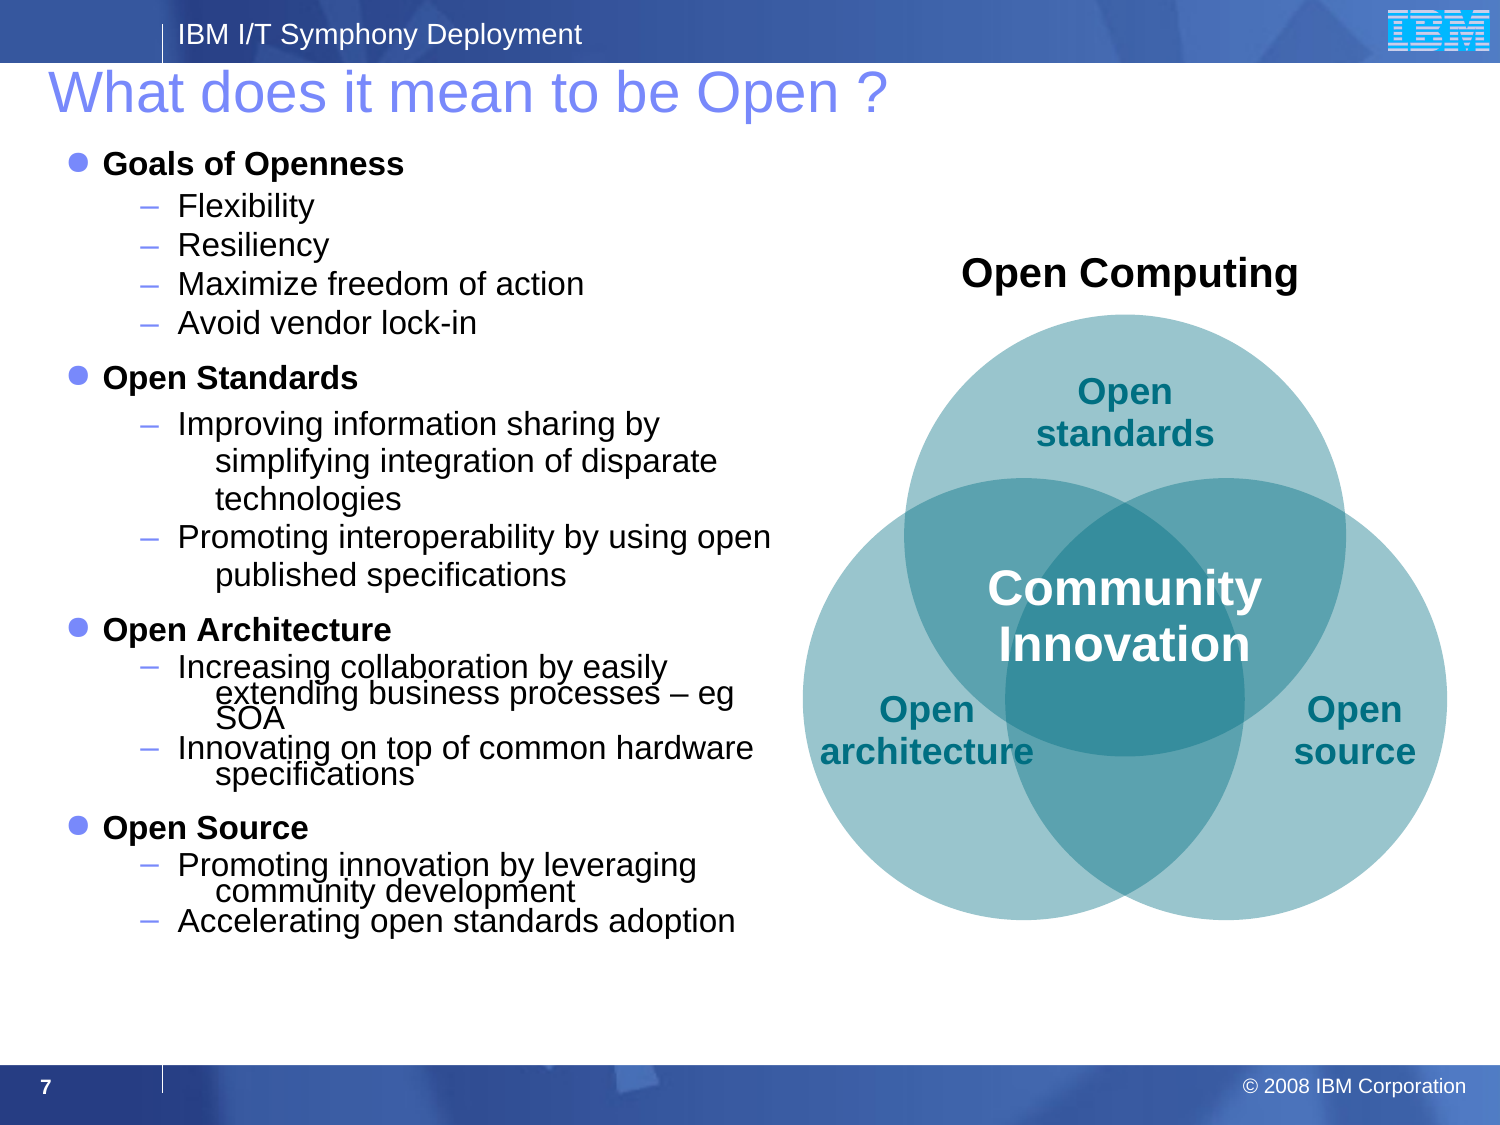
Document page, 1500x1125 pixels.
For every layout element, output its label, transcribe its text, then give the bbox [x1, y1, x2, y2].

text_box [818, 680, 1432, 921]
title What does it mean to be Open ? [33, 58, 1459, 160]
text_box [803, 363, 1447, 680]
text_box Community Innovation [950, 552, 1300, 680]
list Goals of Openness Flexibility Resiliency Maximize freedom of action Avoid vendor lock-in Open Standards Improving information sharing by simplifying integration of disparate technologies Promoting interoperability by using open published specifications Open Architecture Increasing collaboration by easily extending business processes – eg SOA Innovating on top of common hardware specifications Open Source Promoting innovation by leveraging community development Accelerating open standards adoption [49, 138, 825, 1092]
text_box Open architecture [788, 680, 1066, 781]
text_box Open standards [986, 362, 1264, 463]
text_box Open source [1234, 680, 1476, 781]
text_box [988, 314, 1262, 362]
text_box Open Computing [920, 241, 1341, 304]
